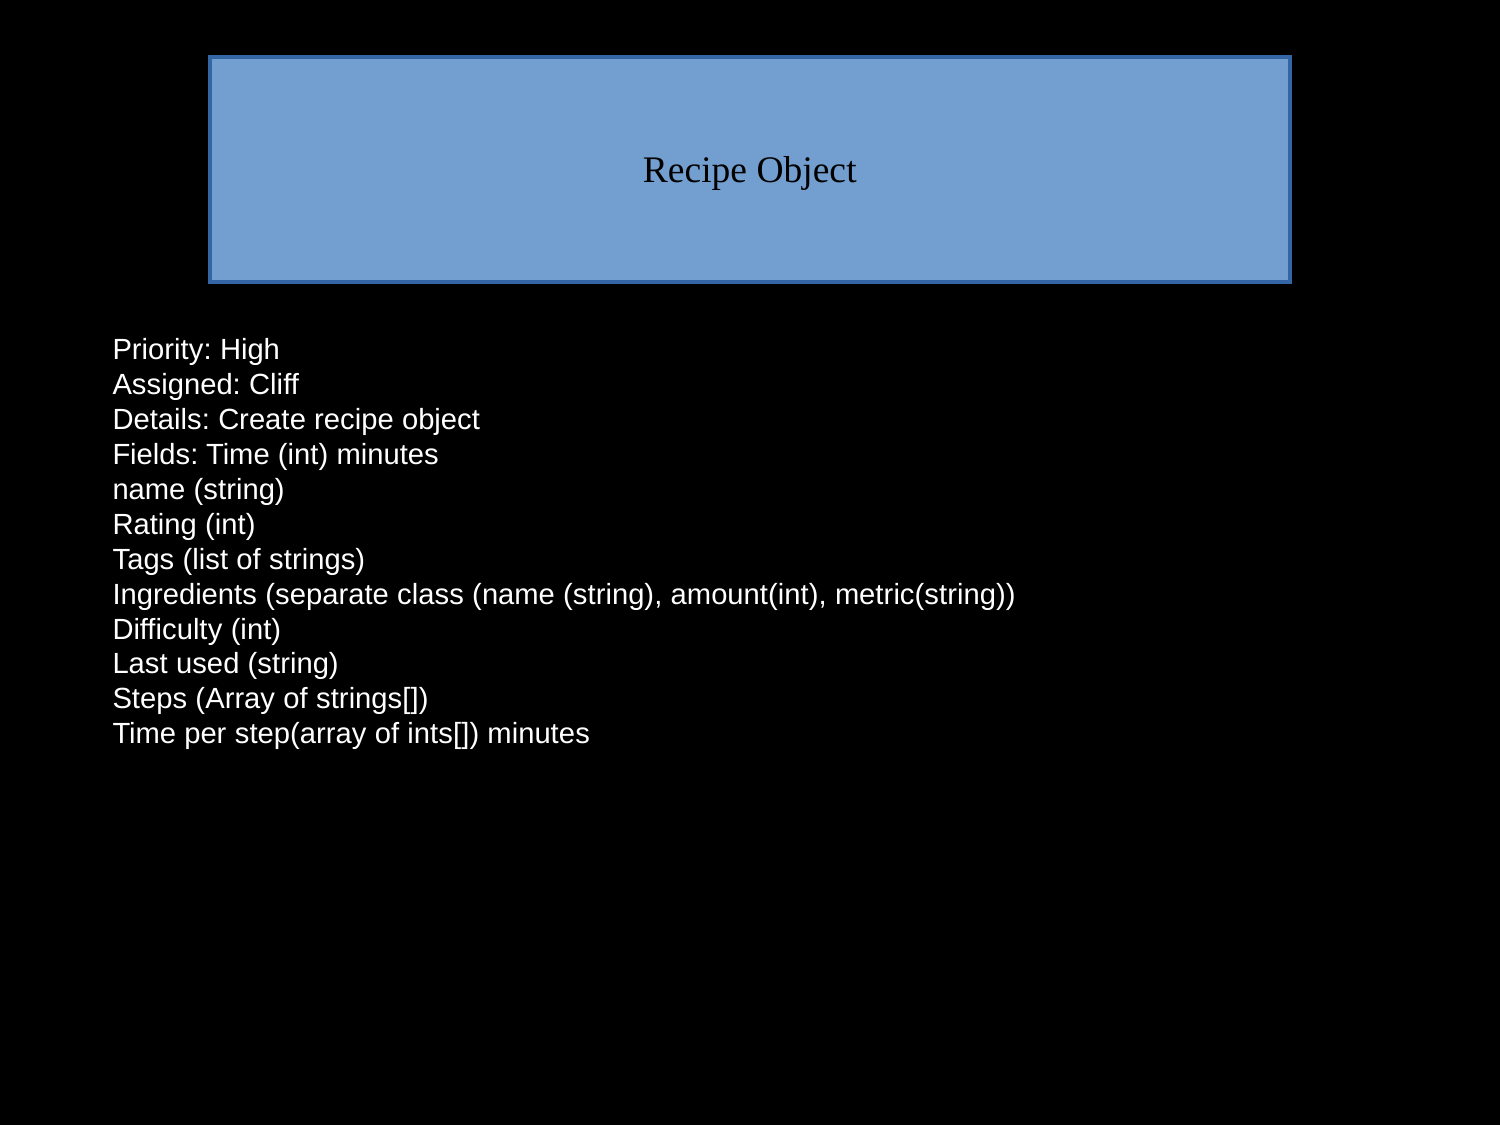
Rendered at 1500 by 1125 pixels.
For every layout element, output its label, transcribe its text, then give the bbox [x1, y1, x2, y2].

title Priority: High Assigned: Cliff Details: Create recipe object Fields: Time (int) minutes name (string) Rating (int) Tags (list of strings) Ingredients (separate class (name (string), amount(int), metric(string)) Difficulty (int) Last used (string) Steps (Array of strings[]) Time per step(array of ints[]) minutes [112, 187, 1388, 753]
text_box Recipe Object [209, 57, 1291, 283]
